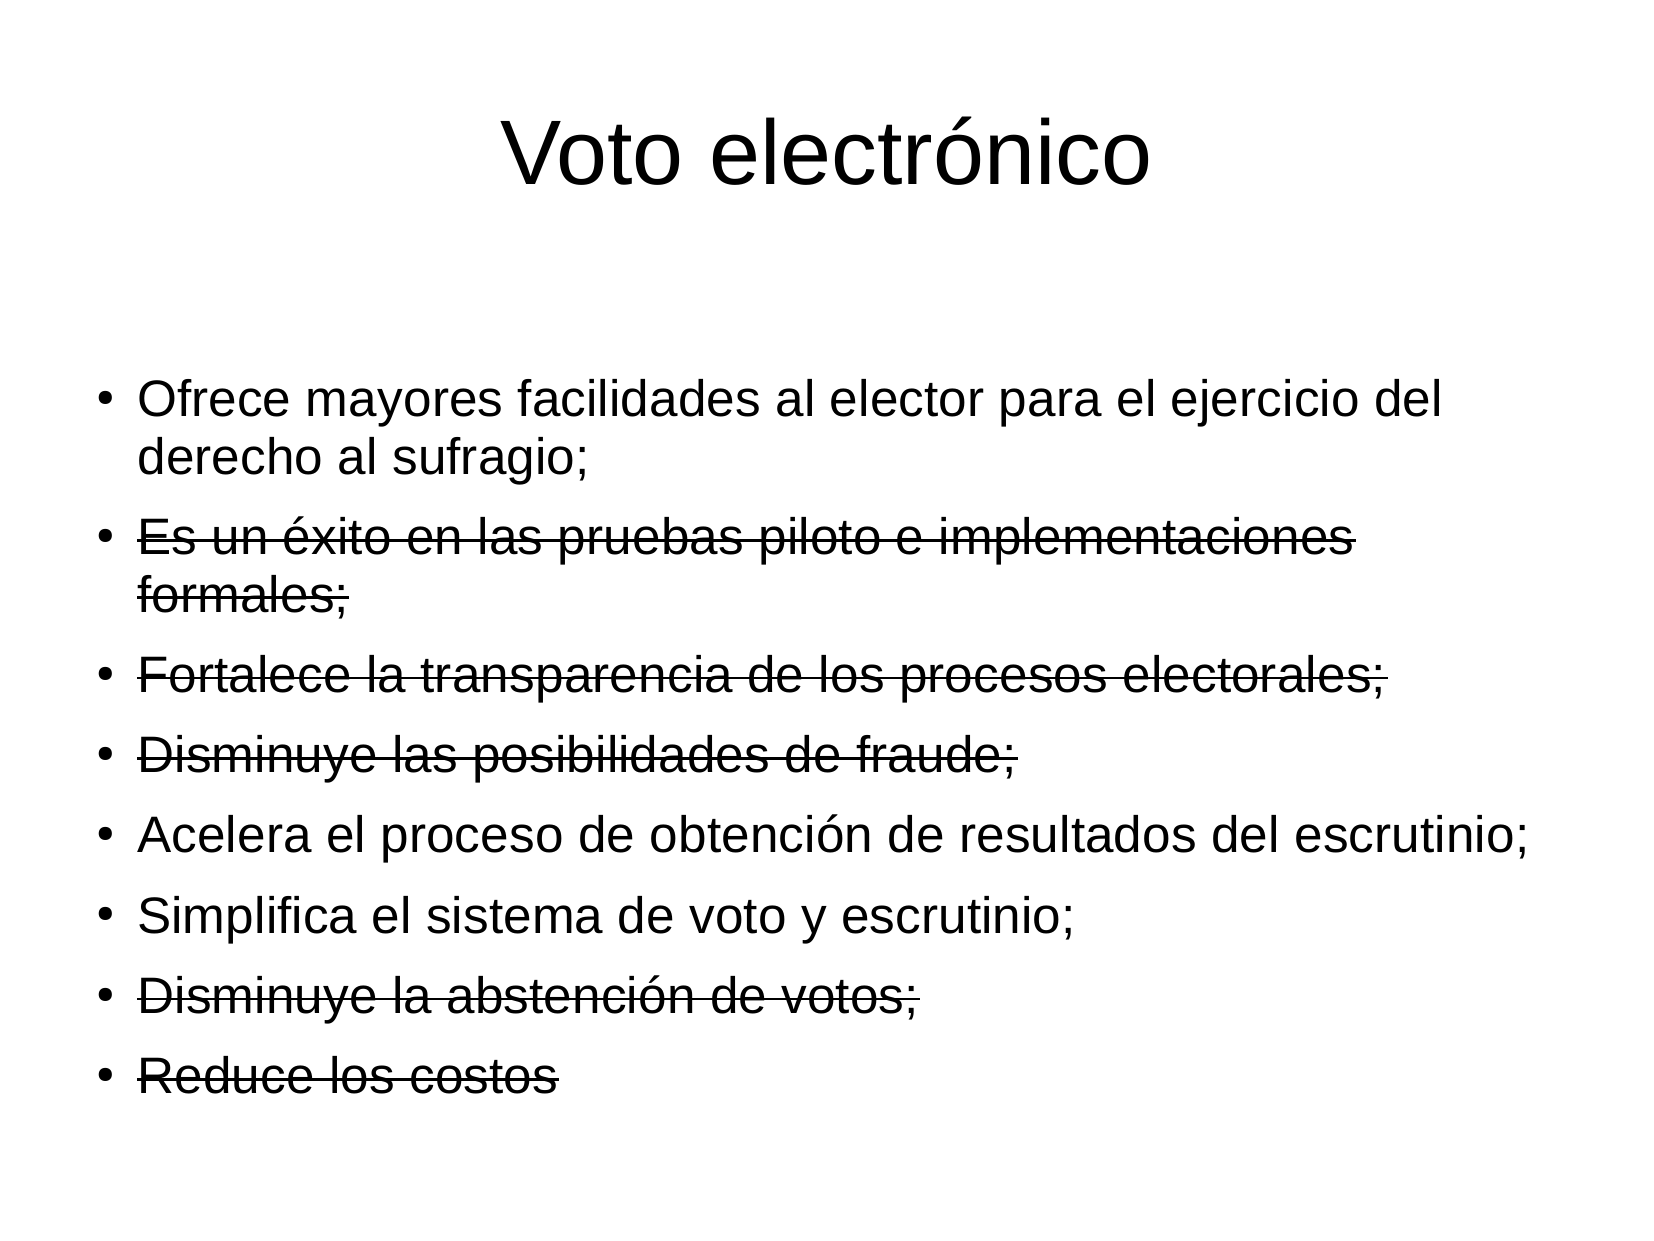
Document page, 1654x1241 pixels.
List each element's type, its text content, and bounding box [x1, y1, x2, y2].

list Ofrece mayores facilidades al elector para el ejercicio del derecho al sufragio; Es un éxito en las pruebas piloto e implementaciones formales; Fortalece la transparencia de los procesos electorales; Disminuye las posibilidades de fraude; Acelera el proceso de obtención de resultados del escrutinio; Simplifica el sistema de voto y escrutinio; Disminuye la abstención de votos; Reduce los costos [82, 290, 1571, 1109]
title Voto electrónico [82, 49, 1571, 257]
